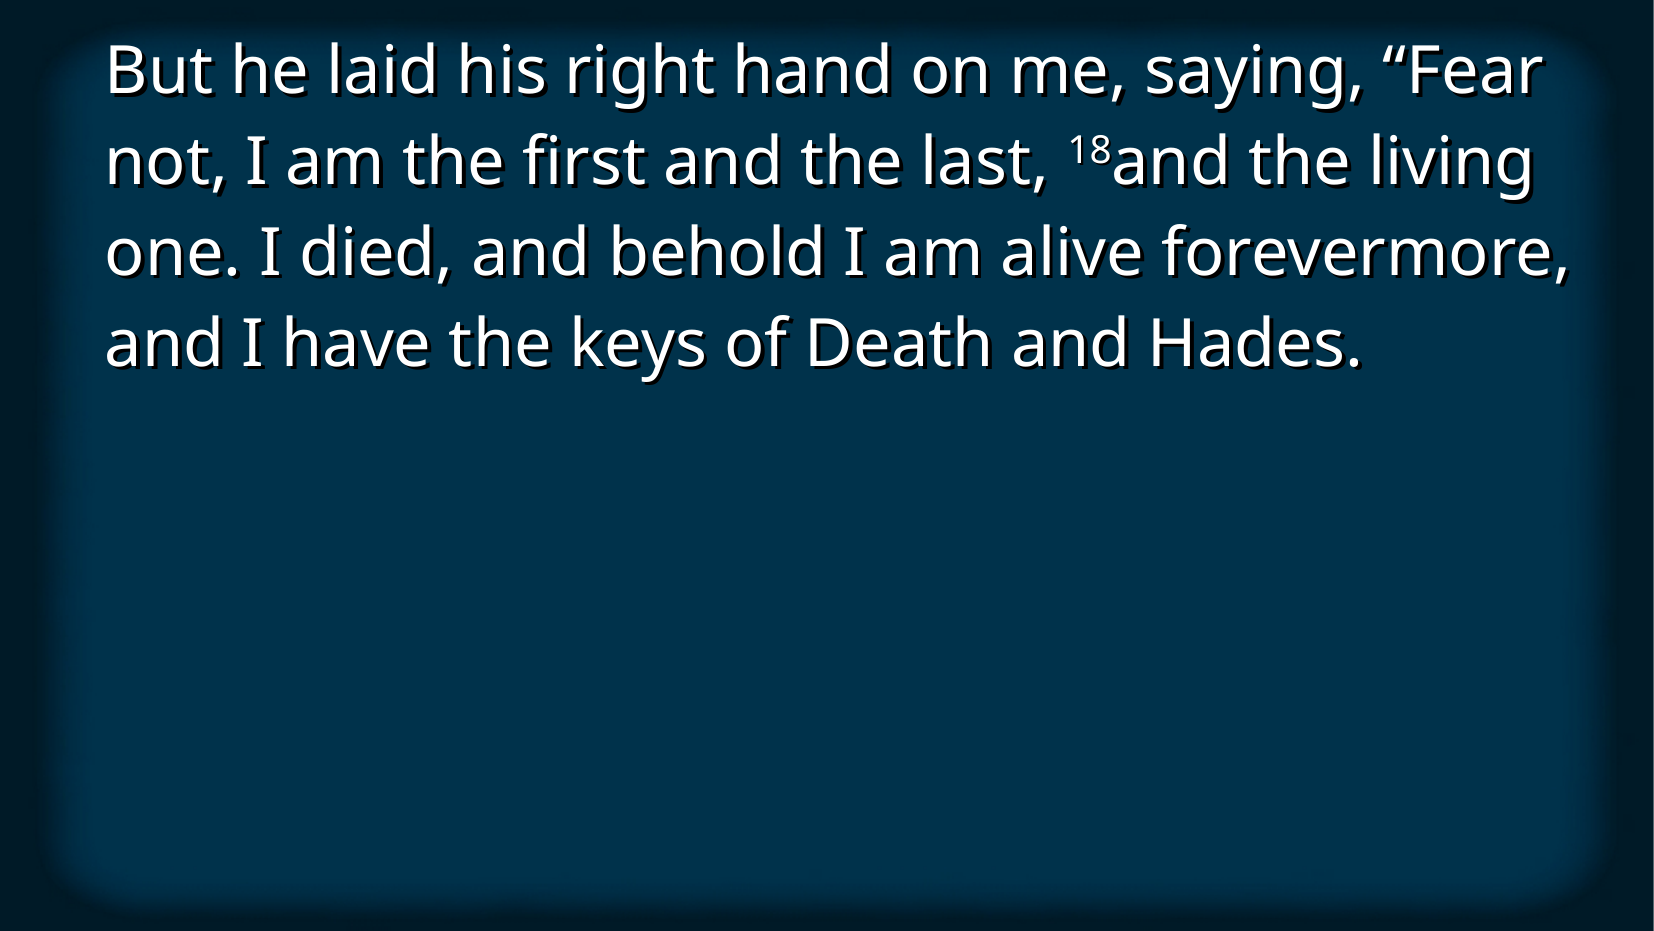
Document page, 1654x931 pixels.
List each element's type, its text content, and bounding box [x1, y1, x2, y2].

picture [0, 0, 1654, 931]
text_box But he laid his right hand on me, saying, “Fear not, I am the first and the last, 18and the living one. I died, and behold I am alive forevermore, and I have the keys of Death and Hades. [90, 15, 1591, 391]
